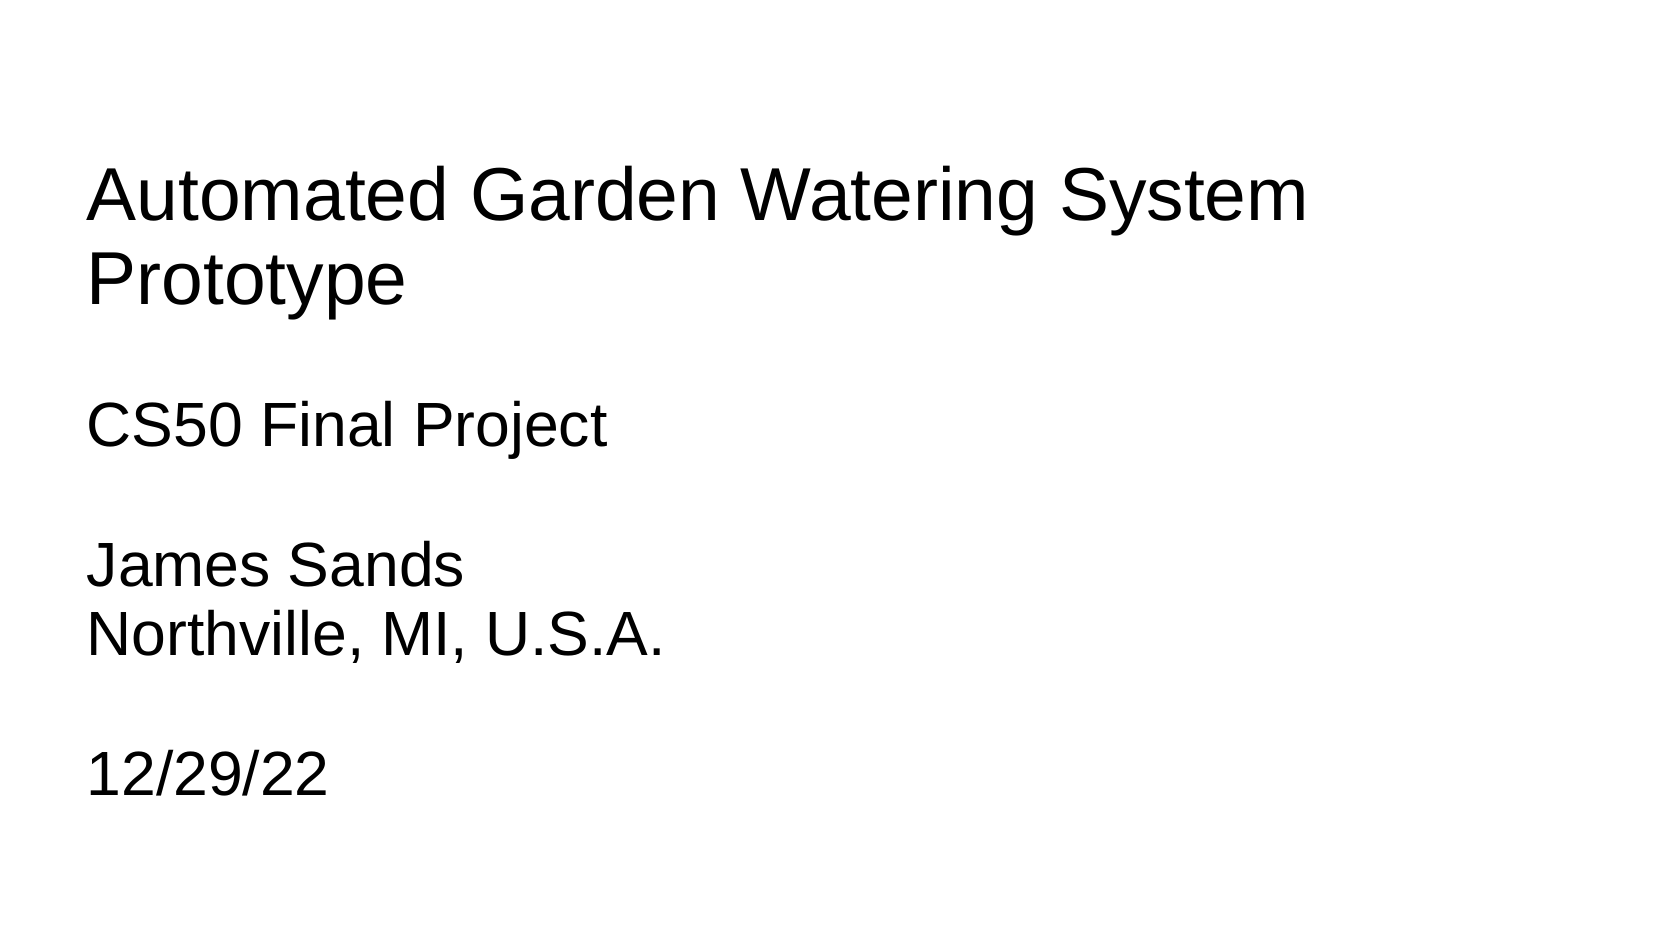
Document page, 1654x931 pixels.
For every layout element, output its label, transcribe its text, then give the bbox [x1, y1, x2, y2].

subtitle Automated Garden Watering System Prototype CS50 Final Project James Sands Northville, MI, U.S.A. 12/29/22 [86, 152, 1576, 809]
